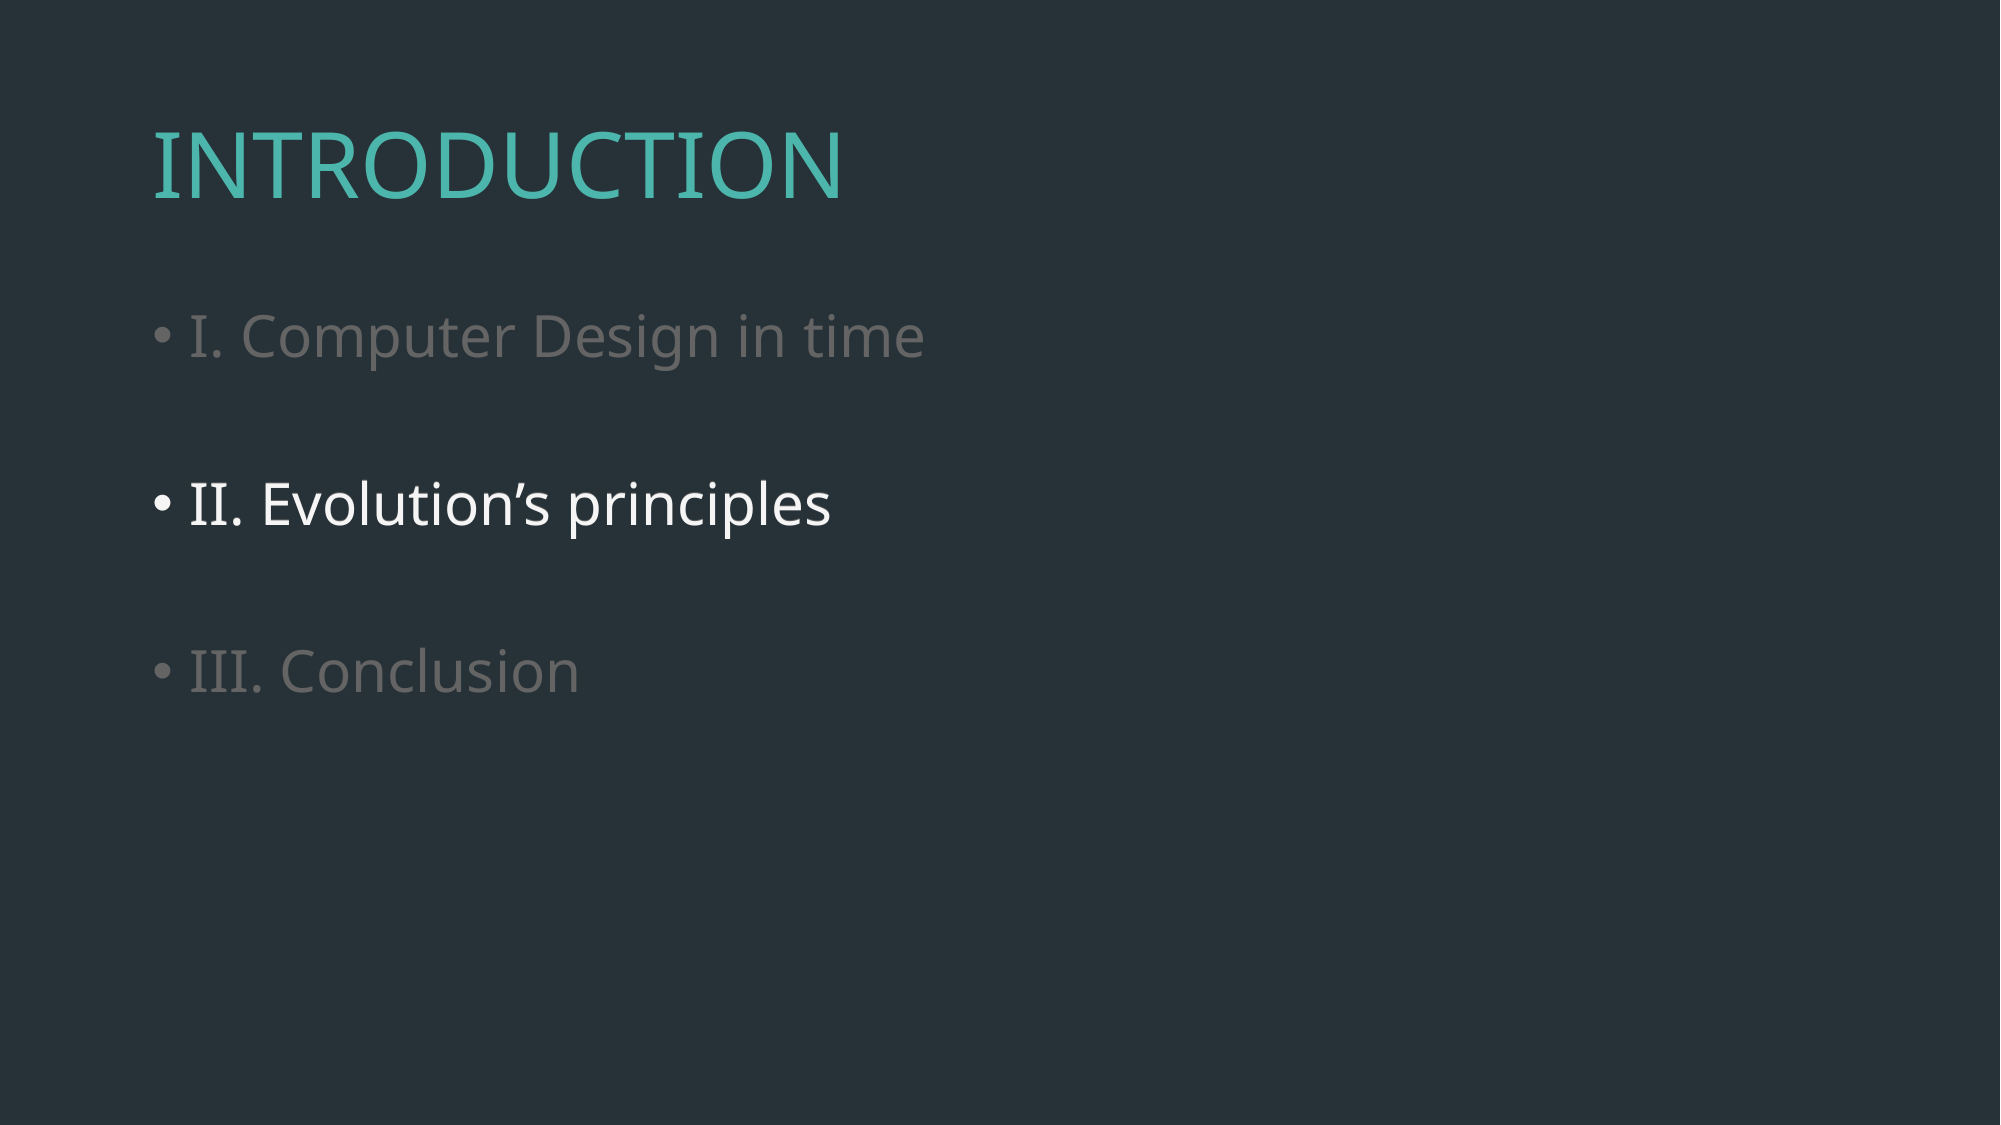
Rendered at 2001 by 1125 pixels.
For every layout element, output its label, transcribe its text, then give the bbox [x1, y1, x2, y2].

title Introduction [137, 59, 1863, 278]
text_box II. Evolution’s principles [137, 467, 1863, 1125]
list I. Computer Design in time II. Evolution’s principles III. Conclusion [137, 299, 1863, 467]
